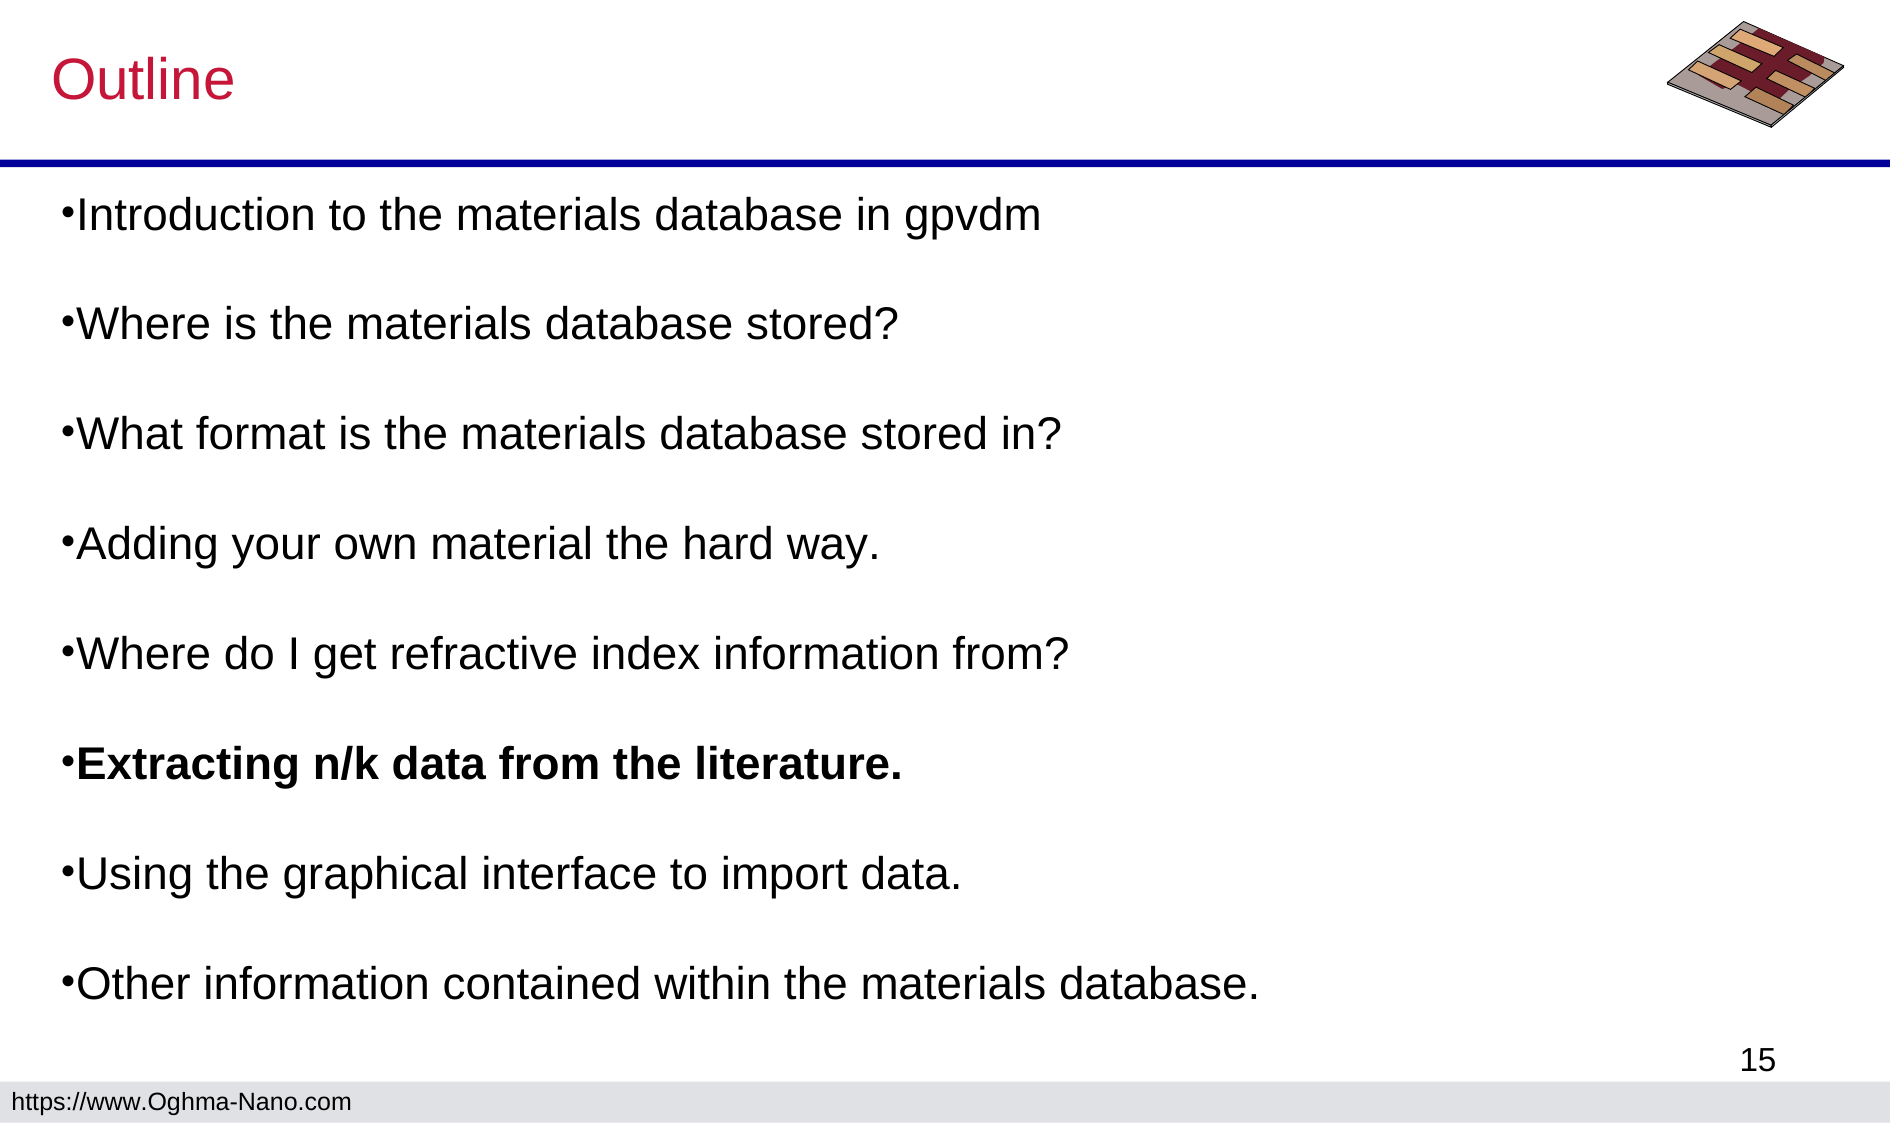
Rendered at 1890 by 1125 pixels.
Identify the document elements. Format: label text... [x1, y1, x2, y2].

text_box <number> [1724, 1030, 1890, 1101]
text_box Introduction to the materials database in gpvdm Where is the materials database stored? What format is the materials database stored in? Adding your own material the hard way. Where do I get refractive index information from? Extracting n/k data from the literature. Using the graphical interface to import data. Other information contained within the materials database. [45, 176, 1890, 1017]
title Outline [36, 6, 1575, 153]
